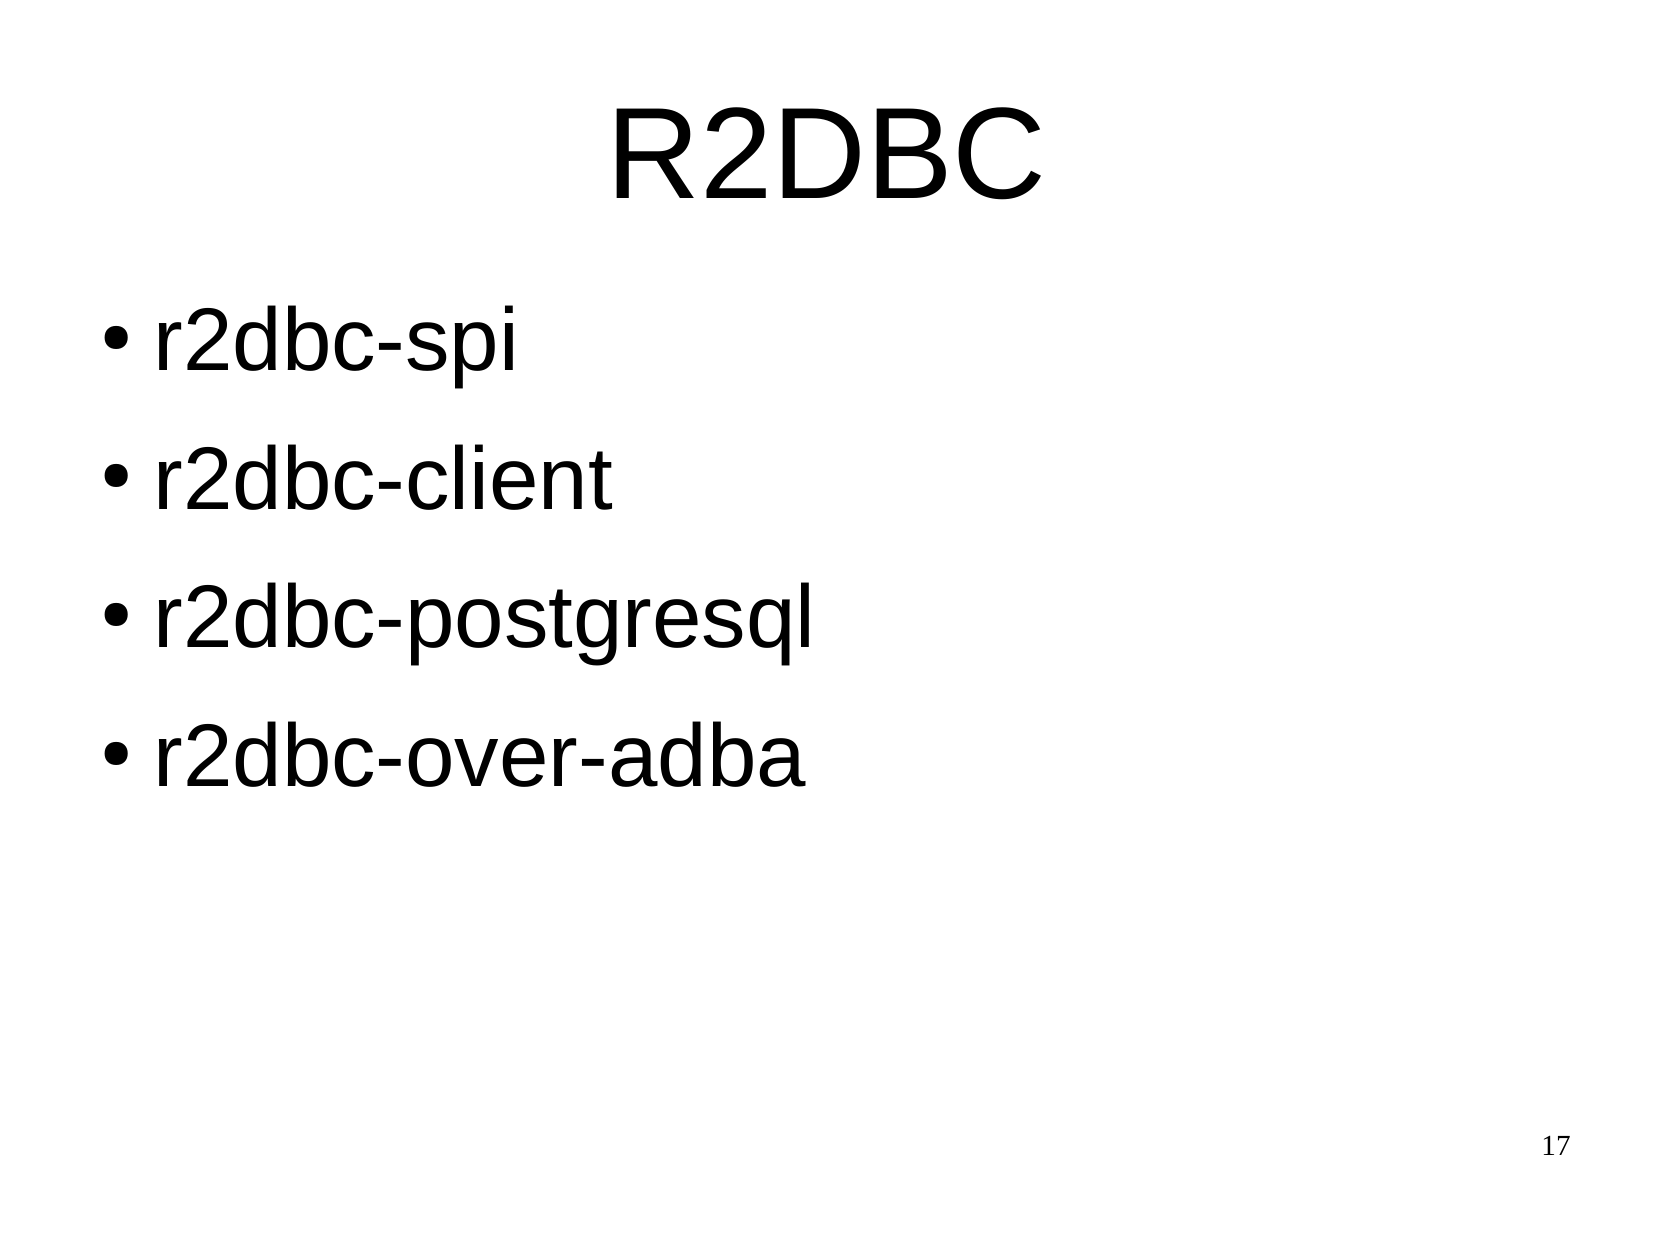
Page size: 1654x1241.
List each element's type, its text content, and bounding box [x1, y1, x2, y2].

list r2dbc-spi r2dbc-client r2dbc-postgresql r2dbc-over-adba [82, 290, 1571, 1010]
title R2DBC [82, 49, 1571, 257]
